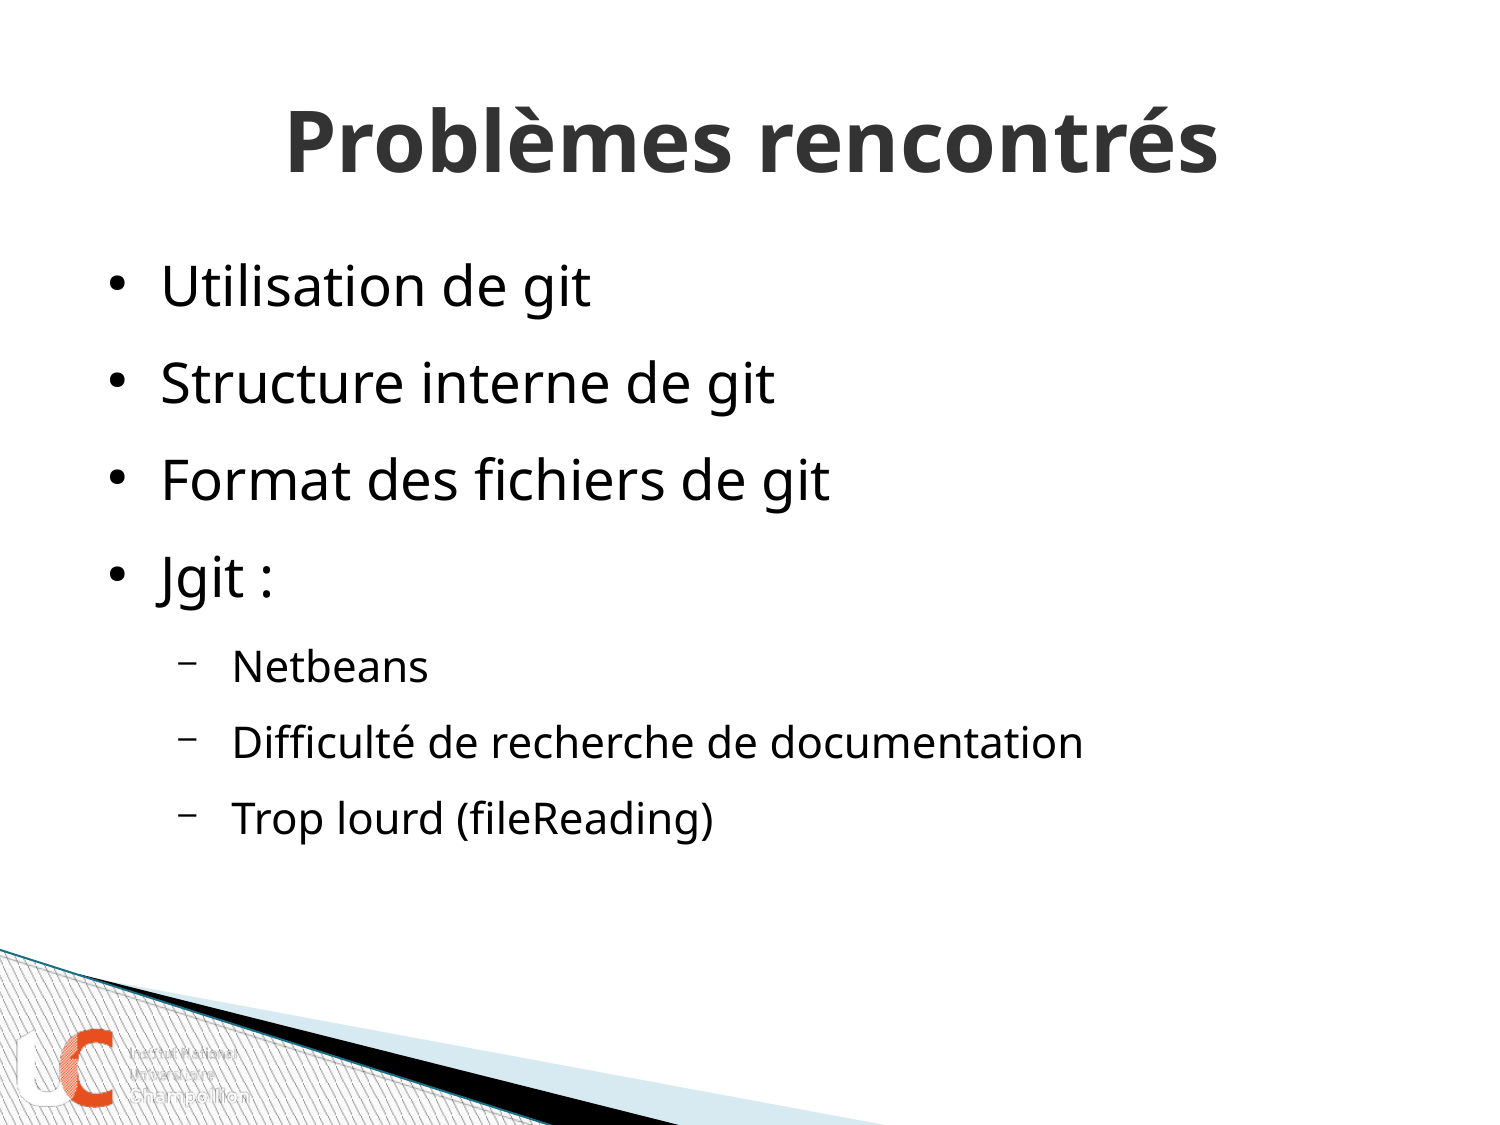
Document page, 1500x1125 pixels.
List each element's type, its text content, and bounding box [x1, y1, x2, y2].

title Problèmes rencontrés [76, 45, 1427, 233]
list Utilisation de git Structure interne de git Format des fichiers de git Jgit : Netbeans Difficulté de recherche de documentation Trop lourd (fileReading) [75, 243, 1425, 986]
picture [0, 952, 543, 1125]
